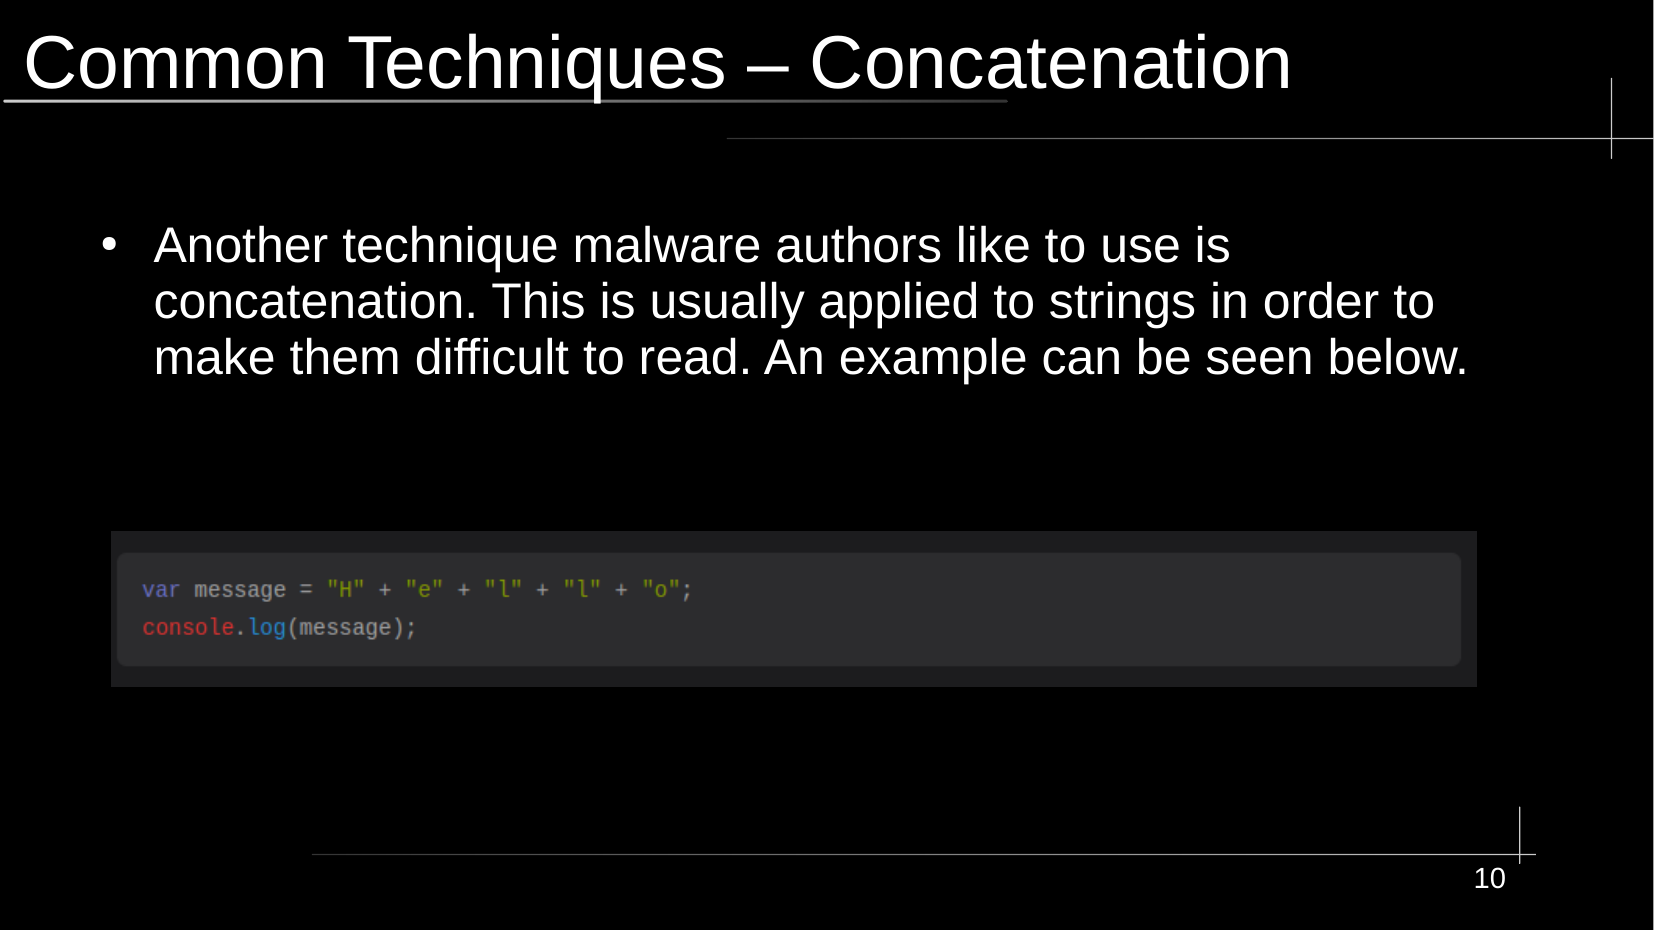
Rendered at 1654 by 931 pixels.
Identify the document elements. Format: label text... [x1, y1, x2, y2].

title Common Techniques – Concatenation [23, 20, 1589, 207]
list Another technique malware authors like to use is concatenation. This is usually applied to strings in order to make them difficult to read. An example can be seen below. [82, 217, 1506, 758]
picture [111, 531, 1477, 687]
